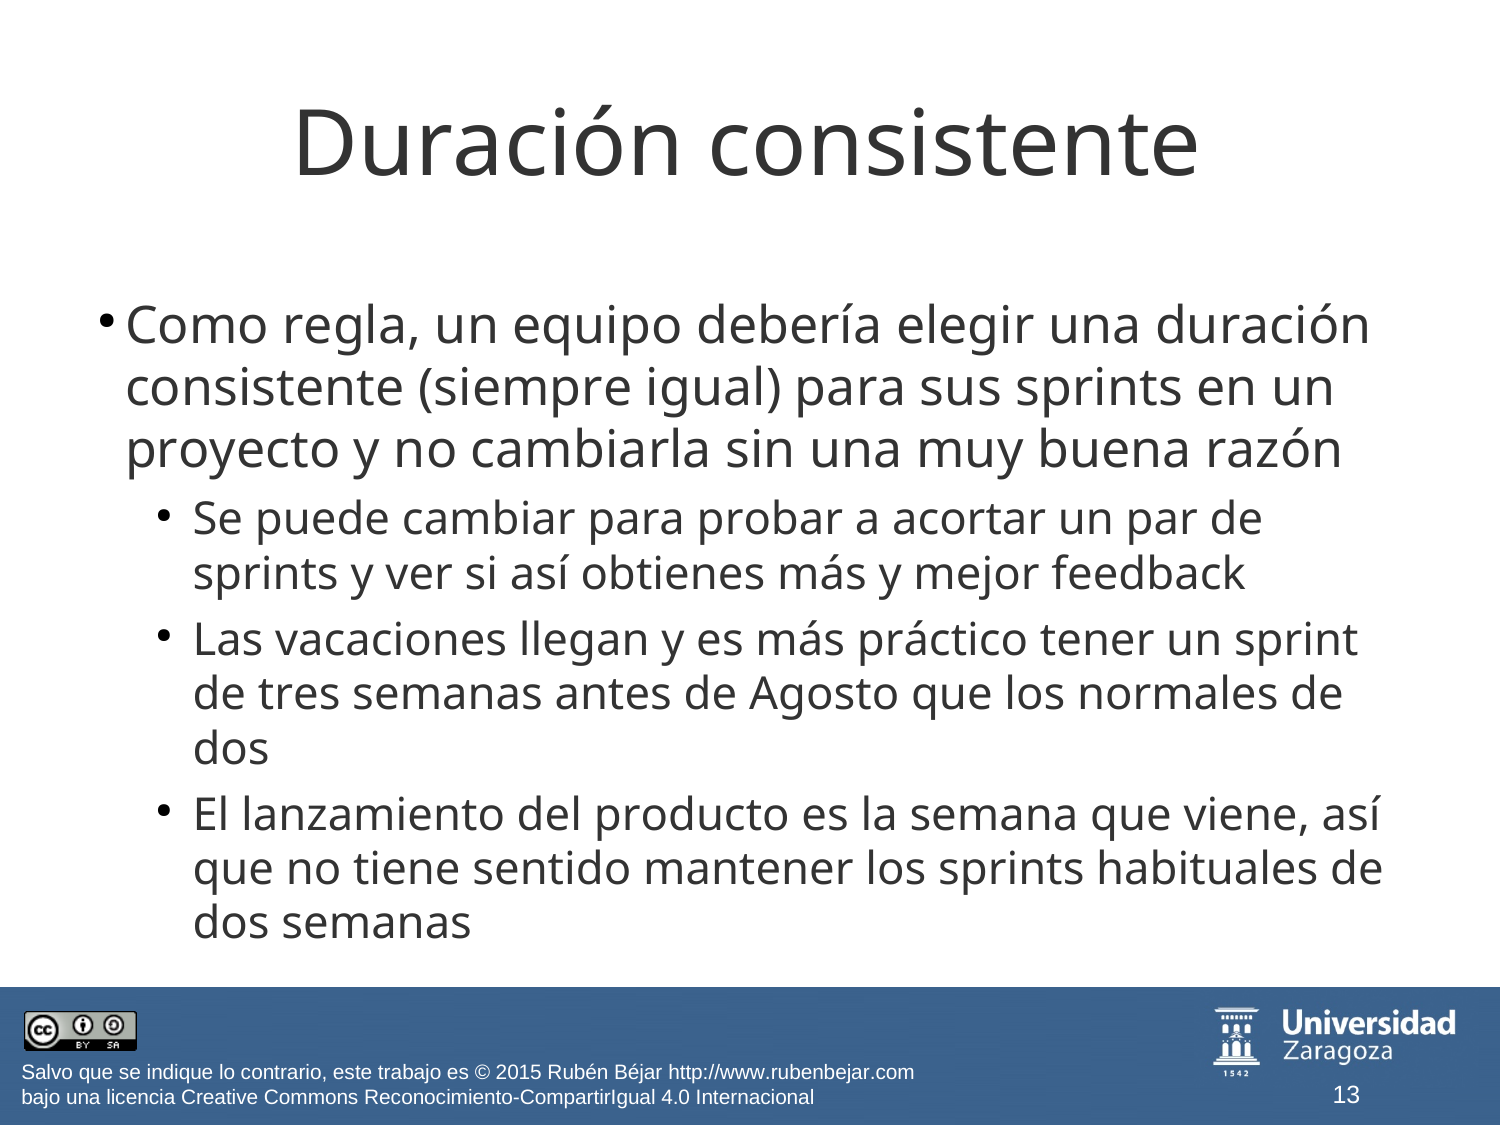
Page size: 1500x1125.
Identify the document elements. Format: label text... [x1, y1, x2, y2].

picture [0, 987, 1500, 1125]
title Duración consistente [74, 21, 1420, 257]
list Como regla, un equipo debería elegir una duración consistente (siempre igual) para sus sprints en un proyecto y no cambiarla sin una muy buena razón Se puede cambiar para probar a acortar un par de sprints y ver si así obtienes más y mejor feedback Las vacaciones llegan y es más práctico tener un sprint de tres semanas antes de Agosto que los normales de dos El lanzamiento del producto es la semana que viene, así que no tiene sentido mantener los sprints habituales de dos semanas [82, 283, 1418, 957]
